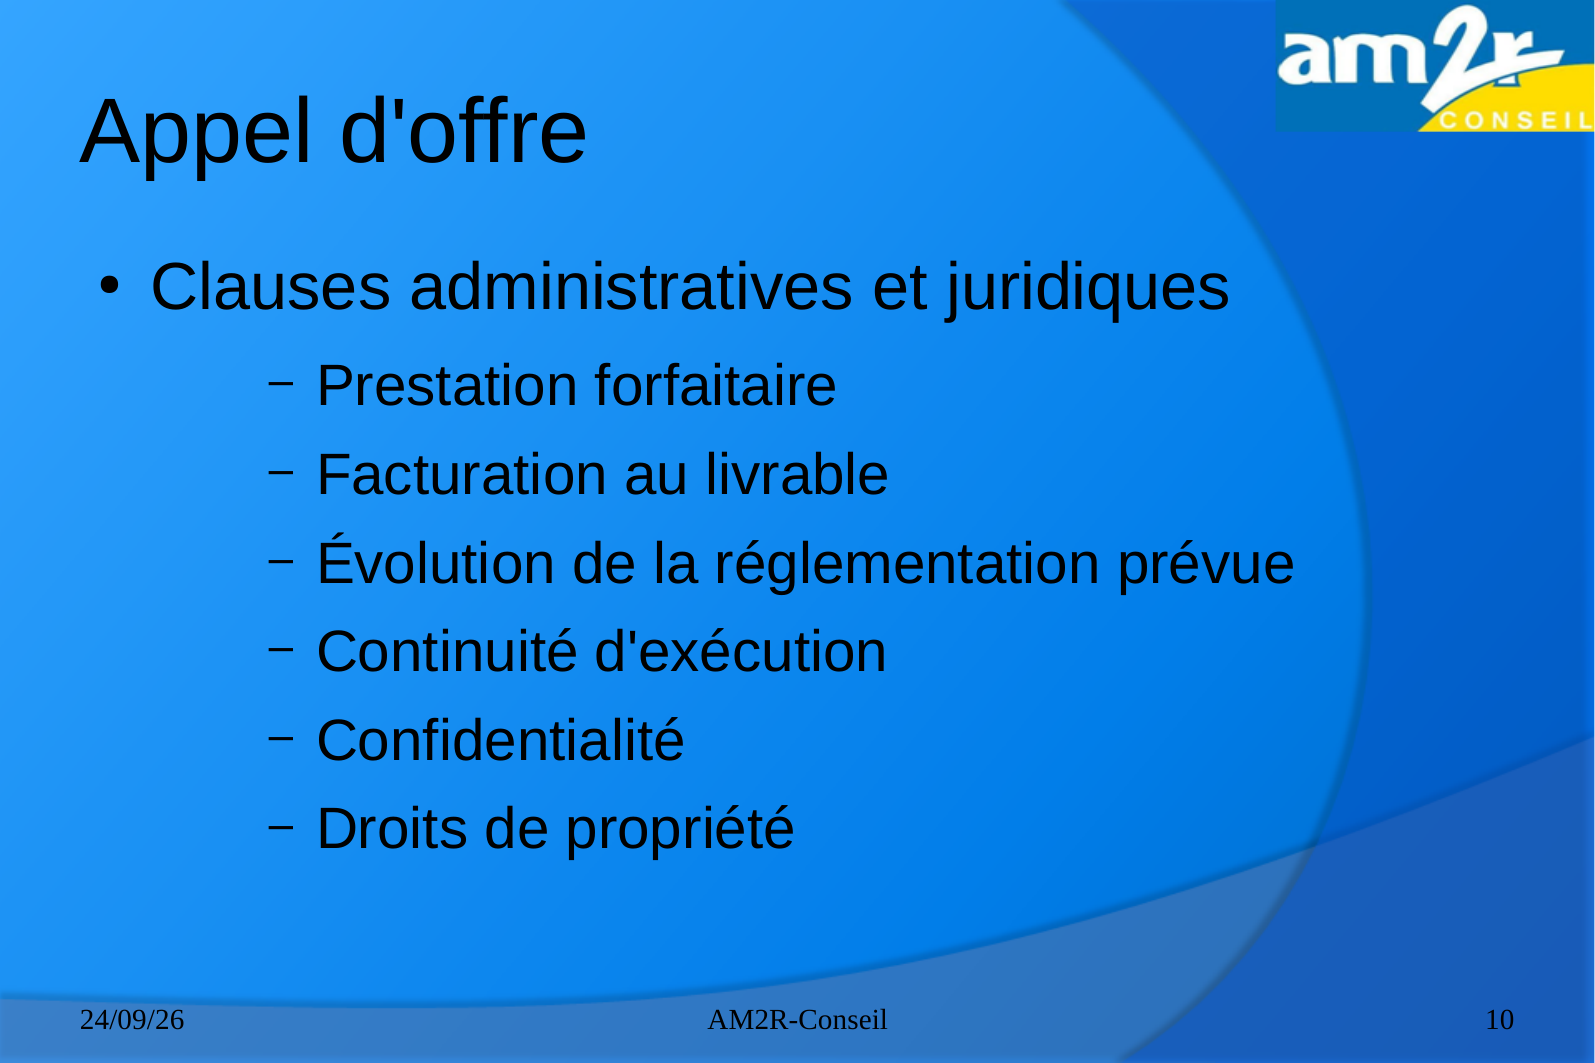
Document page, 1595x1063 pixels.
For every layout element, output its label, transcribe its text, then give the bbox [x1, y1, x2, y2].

title Appel d'offre [79, 49, 1241, 213]
list Clauses administratives et juridiques Prestation forfaitaire Facturation au livrable Évolution de la réglementation prévue Continuité d'exécution Confidentialité Droits de propriété [79, 248, 1515, 960]
picture [0, 0, 1595, 1063]
